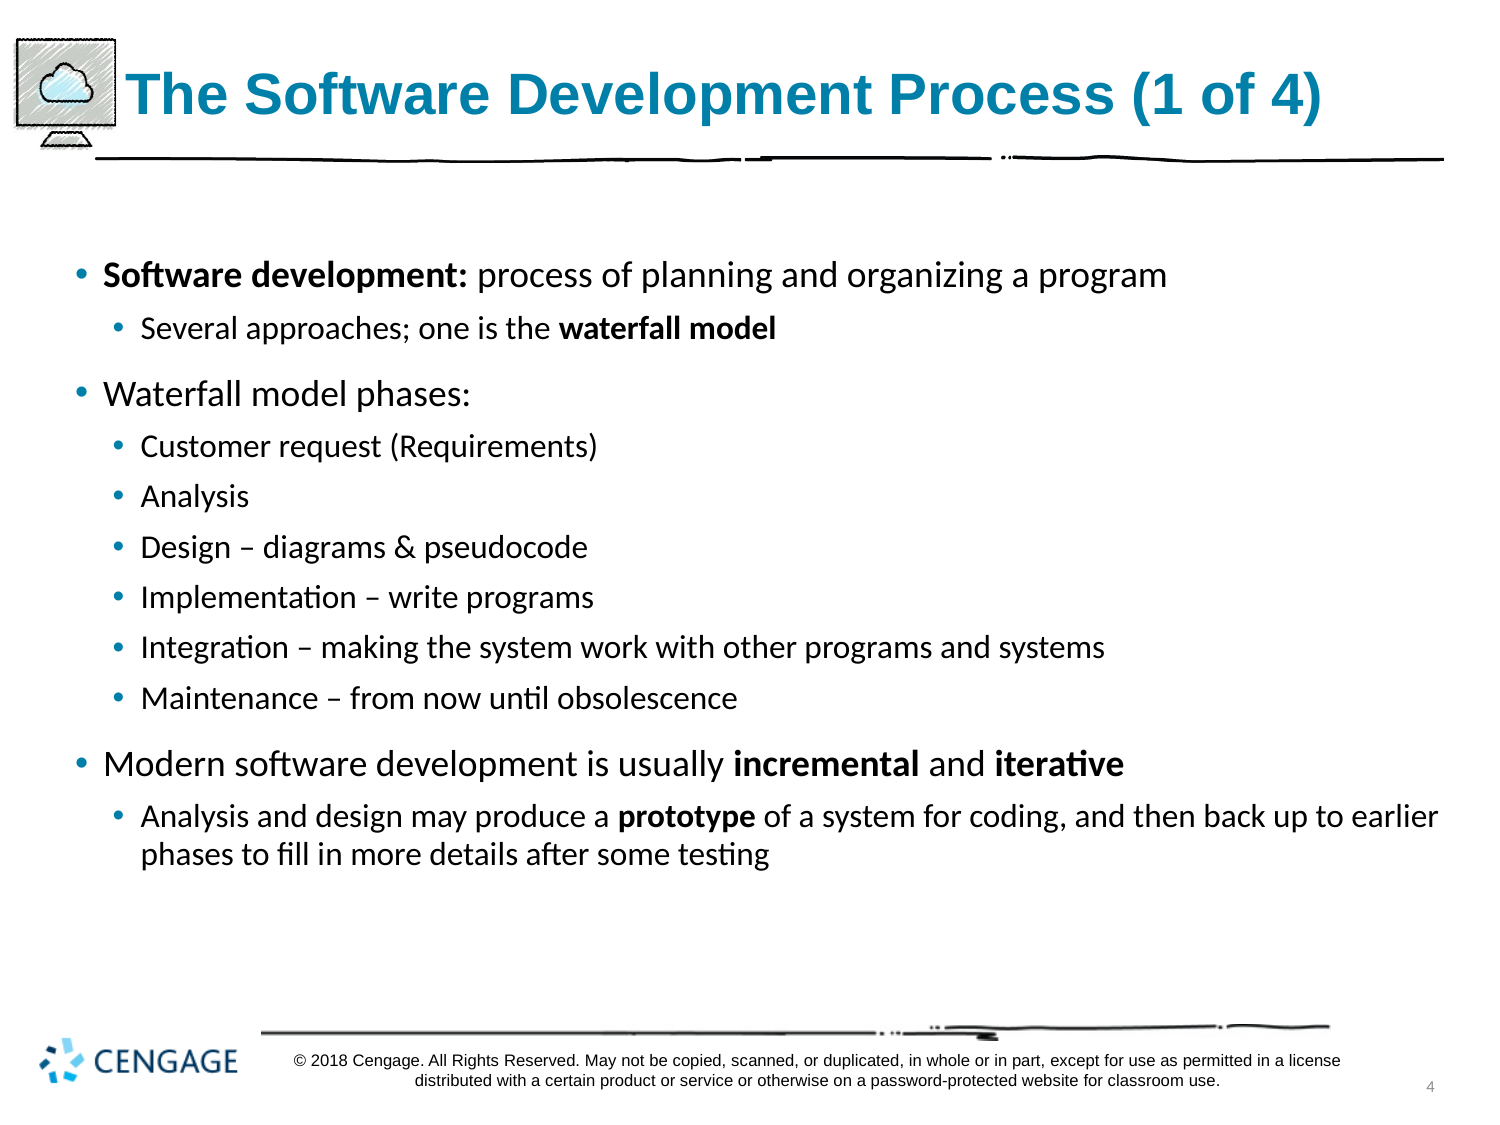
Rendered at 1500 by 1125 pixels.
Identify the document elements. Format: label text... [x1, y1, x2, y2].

picture [19, 1024, 250, 1096]
picture [13, 36, 117, 151]
picture [261, 1024, 1331, 1041]
footer © 2018 Cengage. All Rights Reserved. May not be copied, scanned, or duplicated, in whole or in part, except for use as permitted in a license distributed with a certain product or service or otherwise on a password-protected website for classroom use. [262, 1050, 1375, 1091]
list Software development: process of planning and organizing a program Several approaches; one is the waterfall model Waterfall model phases: Customer request (Requirements) Analysis Design – diagrams & pseudocode Implementation – write programs Integration – making the system work with other programs and systems Maintenance – from now until obsolescence Modern software development is usually incremental and iterative Analysis and design may produce a prototype of a system for coding, and then back up to earlier phases to fill in more details after some testing [75, 253, 1456, 938]
picture [154, 155, 1444, 163]
title The Software Development Process (1 of 4) [125, 55, 1442, 127]
